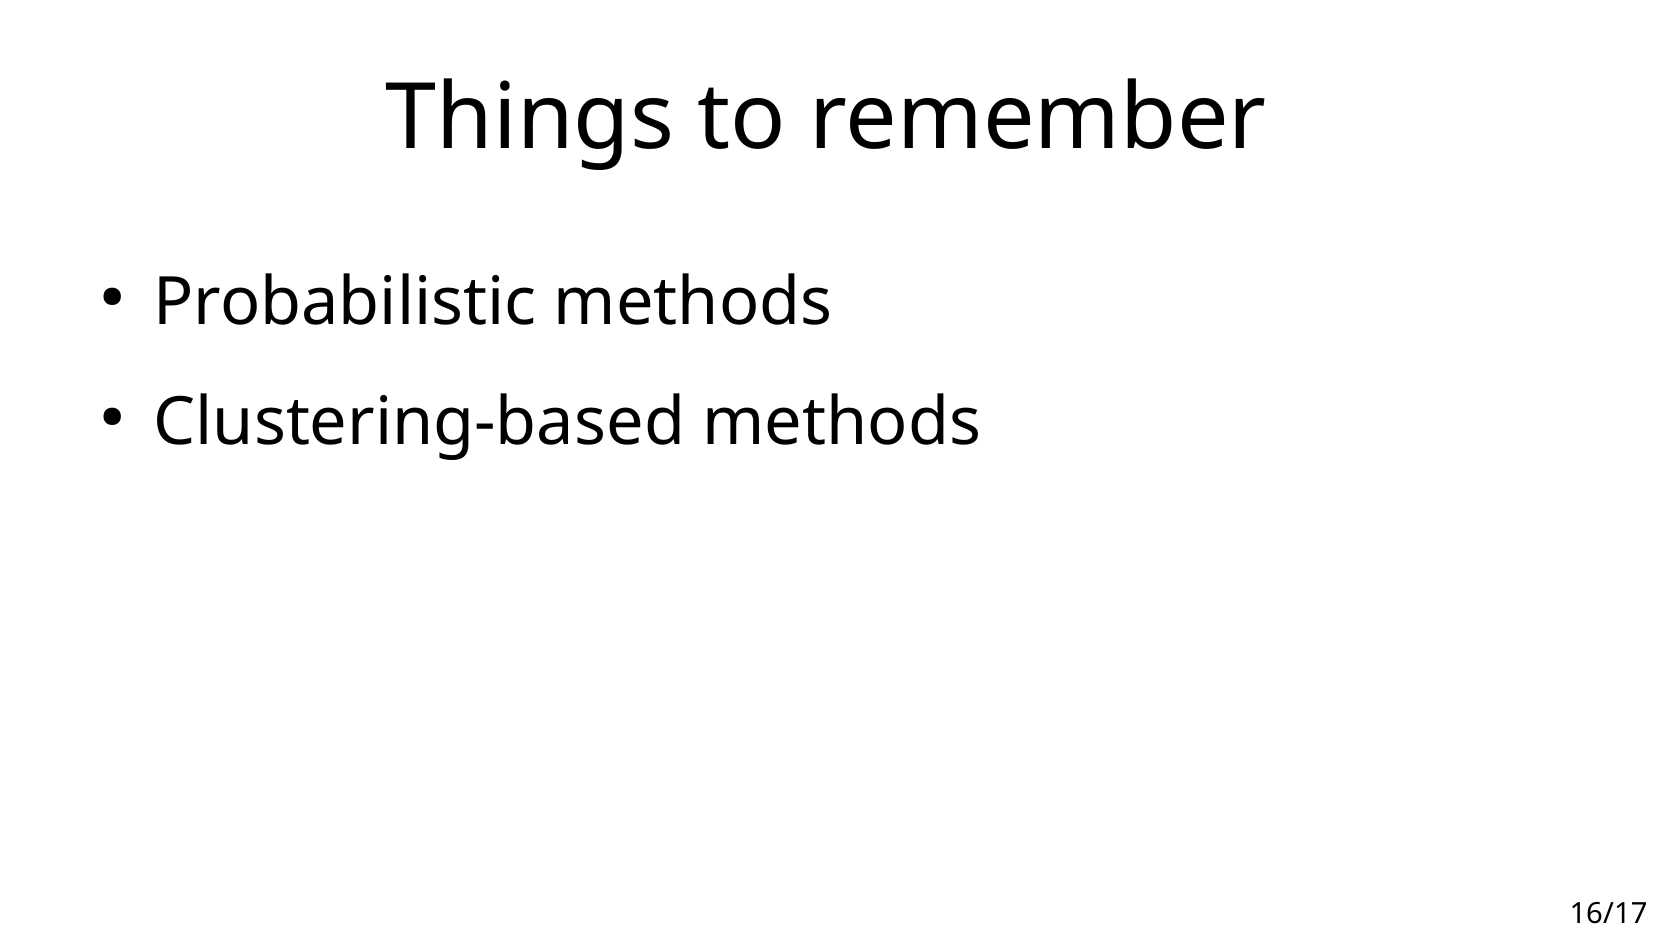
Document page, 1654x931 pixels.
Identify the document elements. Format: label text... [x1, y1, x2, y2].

title Things to remember [82, 1, 1571, 226]
list Probabilistic methods Clustering-based methods [82, 253, 1571, 793]
